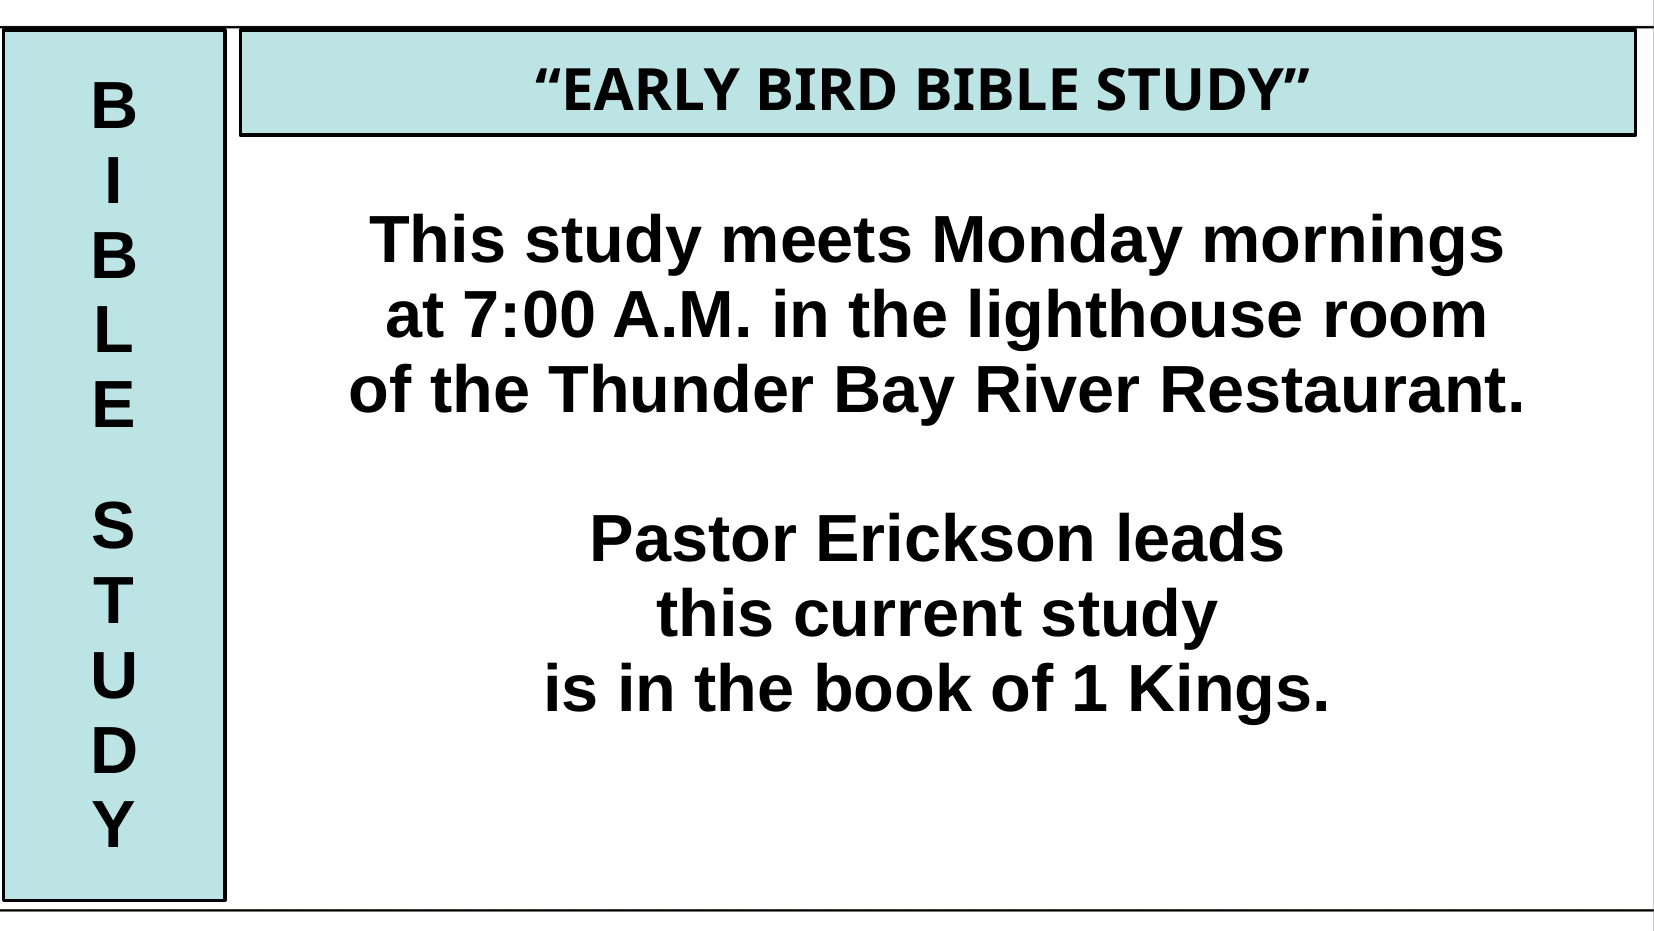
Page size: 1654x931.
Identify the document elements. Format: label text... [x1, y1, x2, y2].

text_box [240, 30, 1636, 136]
text_box This study meets Monday mornings at 7:00 A.M. in the lighthouse room of the Thunder Bay River Restaurant. Pastor Erickson leads this current study is in the book of 1 Kings. [300, 195, 1576, 734]
picture [0, 0, 1654, 931]
text_box B I B L E S T U D Y [3, 30, 226, 901]
text_box “EARLY BIRD BIBLE STUDY” [255, 40, 1591, 134]
